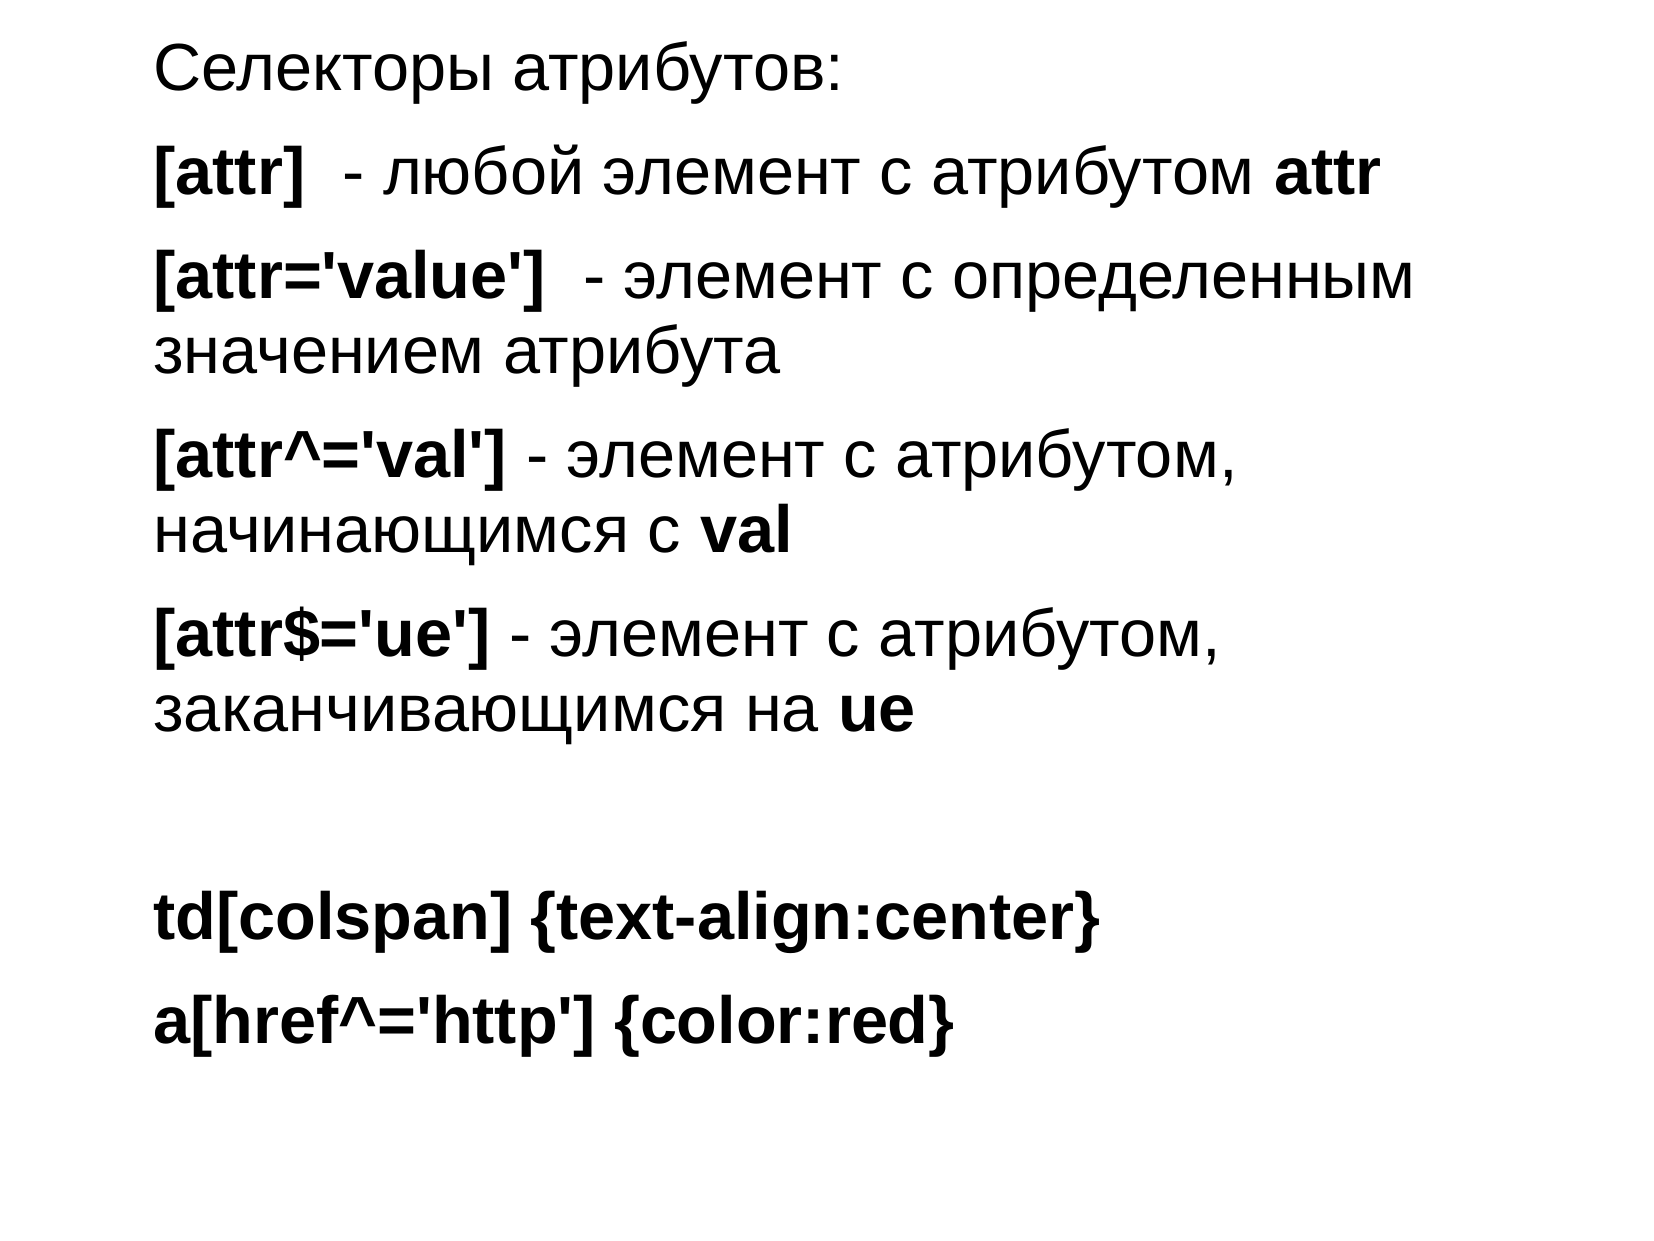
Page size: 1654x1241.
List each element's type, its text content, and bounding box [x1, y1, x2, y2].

list Селекторы атрибутов: [attr] - любой элемент с атрибутом attr [attr='value'] - элемент с определенным значением атрибута [attr^='val'] - элемент с атрибутом, начинающимся с val [attr$='ue'] - элемент с атрибутом, заканчивающимся на ue td[colspan] {text-align:center} a[href^='http'] {color:red} [82, 29, 1571, 1182]
